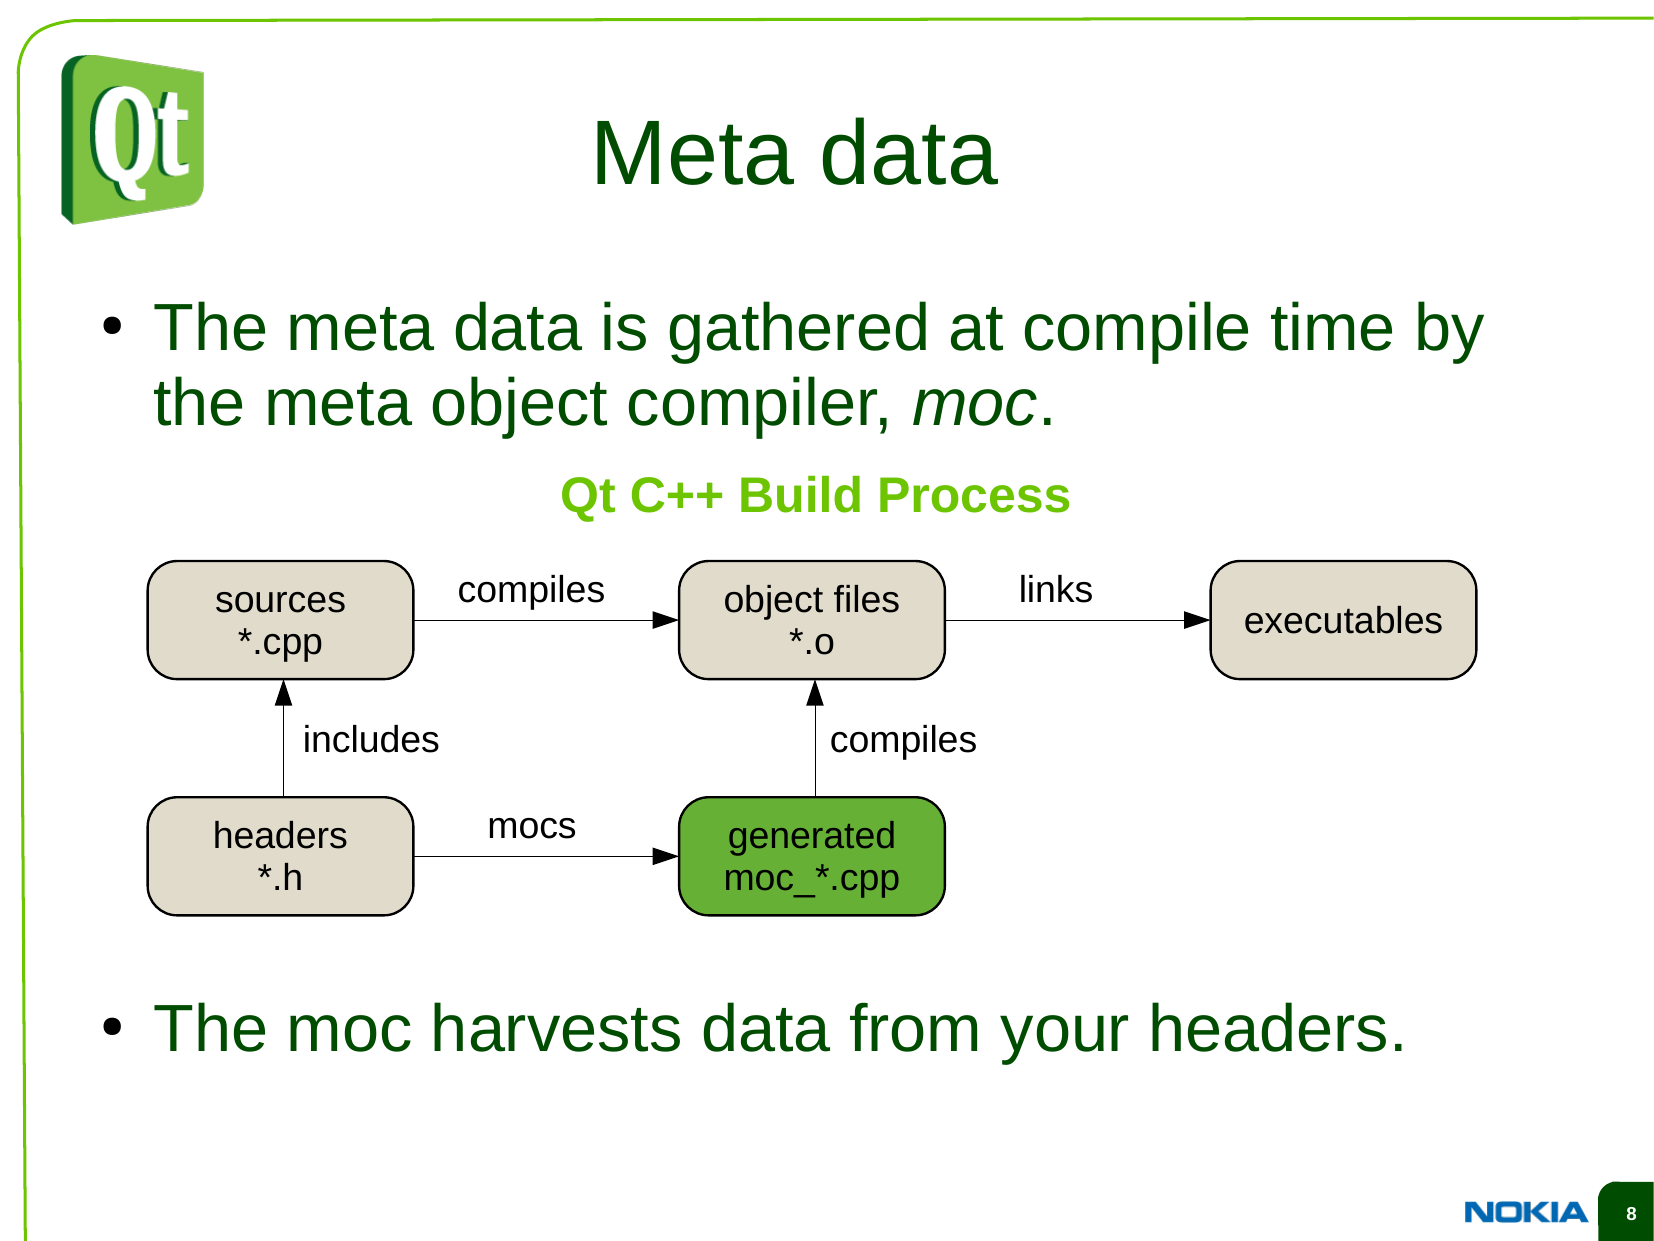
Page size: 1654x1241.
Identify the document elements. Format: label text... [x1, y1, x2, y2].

text_box object files *.o [679, 561, 945, 680]
text_box links [1003, 561, 1182, 618]
text_box compiles [442, 561, 650, 618]
text_box sources *.cpp [147, 561, 414, 680]
text_box generated moc_*.cpp [679, 797, 945, 916]
text_box executables [1210, 561, 1477, 680]
text_box compiles [814, 710, 1034, 768]
picture [1465, 1201, 1589, 1223]
picture [61, 55, 204, 225]
text_box includes [288, 710, 455, 768]
title Meta data [257, 49, 1333, 257]
text_box mocs [472, 797, 650, 855]
text_box Qt C++ Build Process [545, 459, 1087, 531]
list The meta data is gathered at compile time by the meta object compiler, moc. The moc harvests data from your headers. [82, 290, 1571, 1094]
text_box headers *.h [147, 797, 414, 916]
